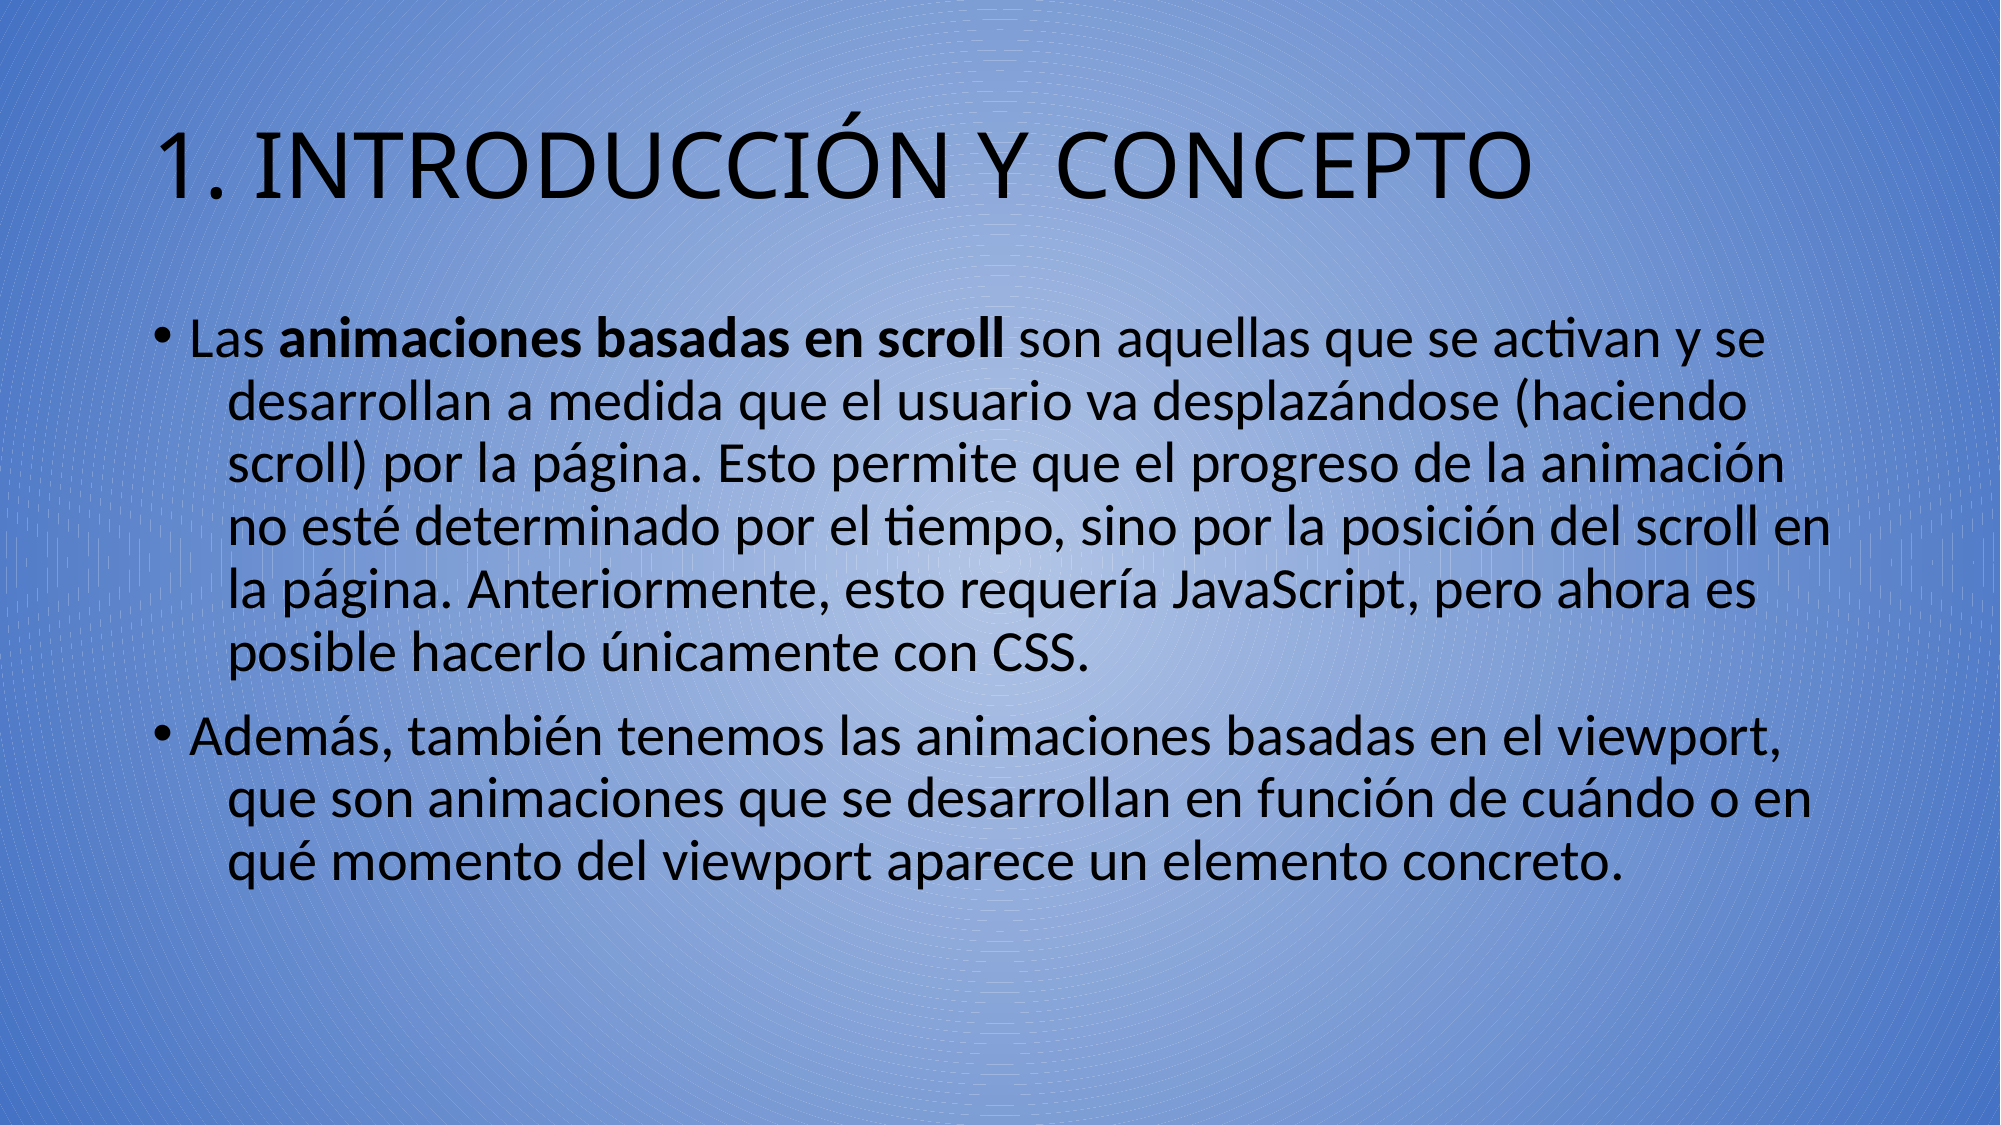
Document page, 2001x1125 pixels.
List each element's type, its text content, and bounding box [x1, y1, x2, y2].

list Las animaciones basadas en scroll son aquellas que se activan y se desarrollan a medida que el usuario va desplazándose (haciendo scroll) por la página. Esto permite que el progreso de la animación no esté determinado por el tiempo, sino por la posición del scroll en la página. Anteriormente, esto requería JavaScript, pero ahora es posible hacerlo únicamente con CSS. Además, también tenemos las animaciones basadas en el viewport, que son animaciones que se desarrollan en función de cuándo o en qué momento del viewport aparece un elemento concreto. [137, 299, 1863, 1014]
title 1. INTRODUCCIÓN Y CONCEPTO [137, 59, 1863, 278]
